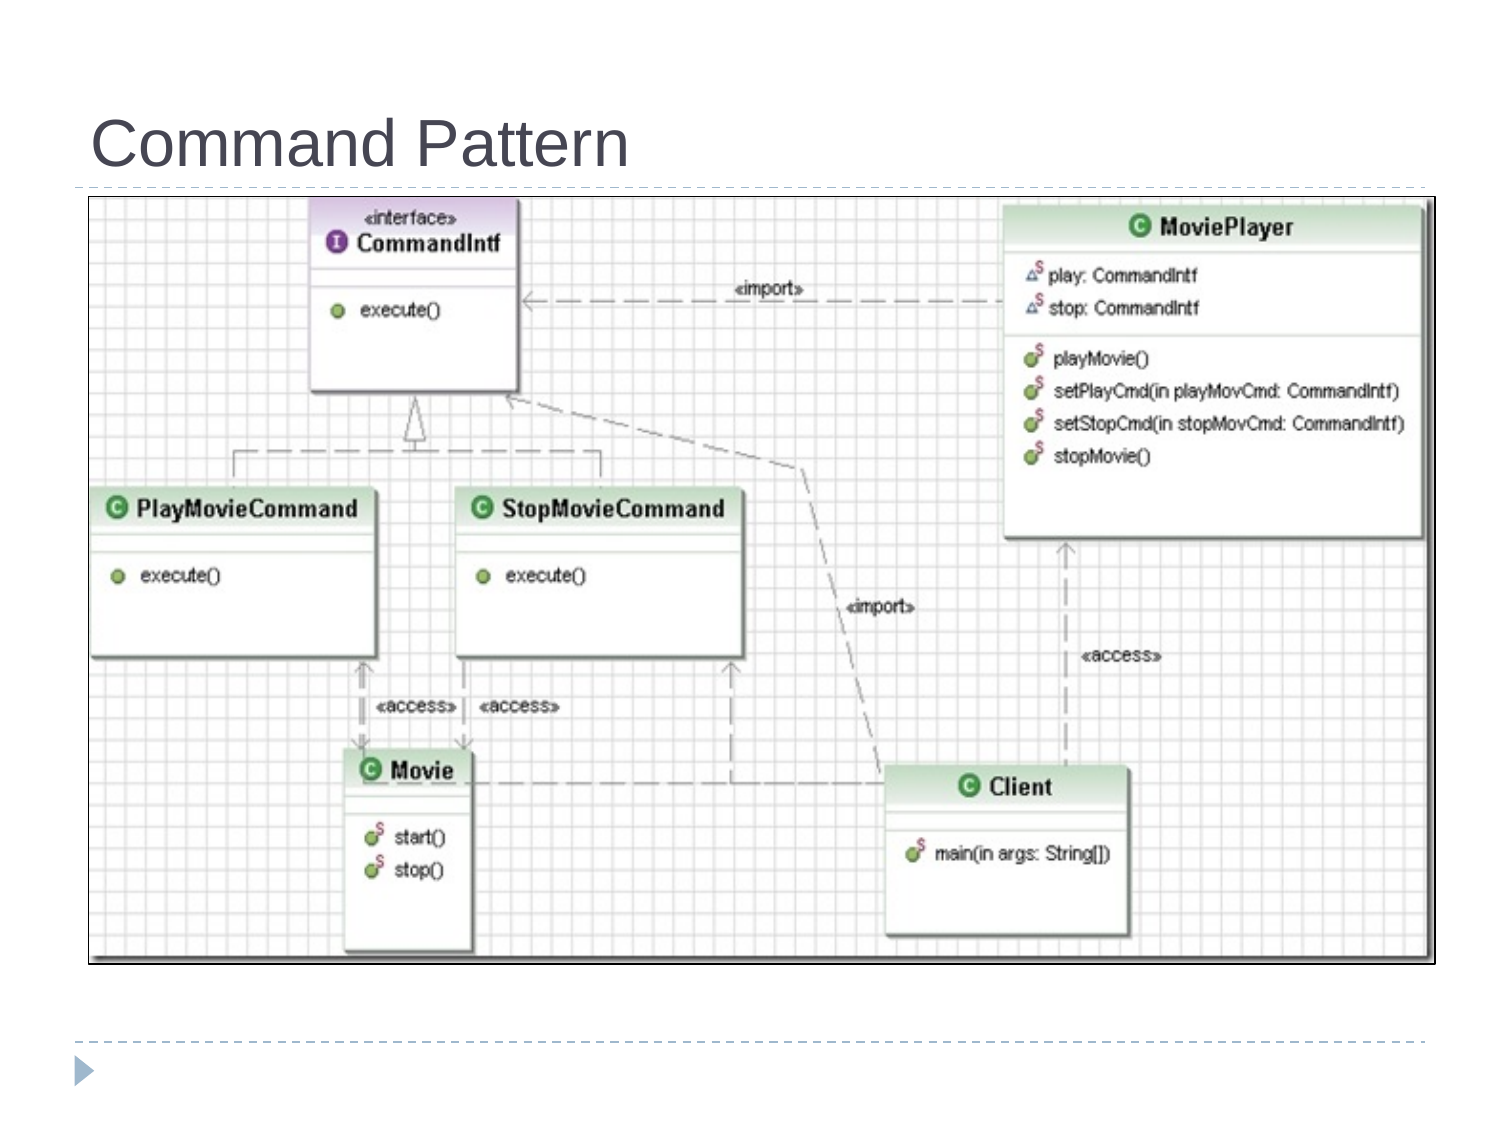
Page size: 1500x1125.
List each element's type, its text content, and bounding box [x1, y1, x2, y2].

list [88, 196, 1435, 965]
title Command Pattern [75, 24, 1425, 188]
